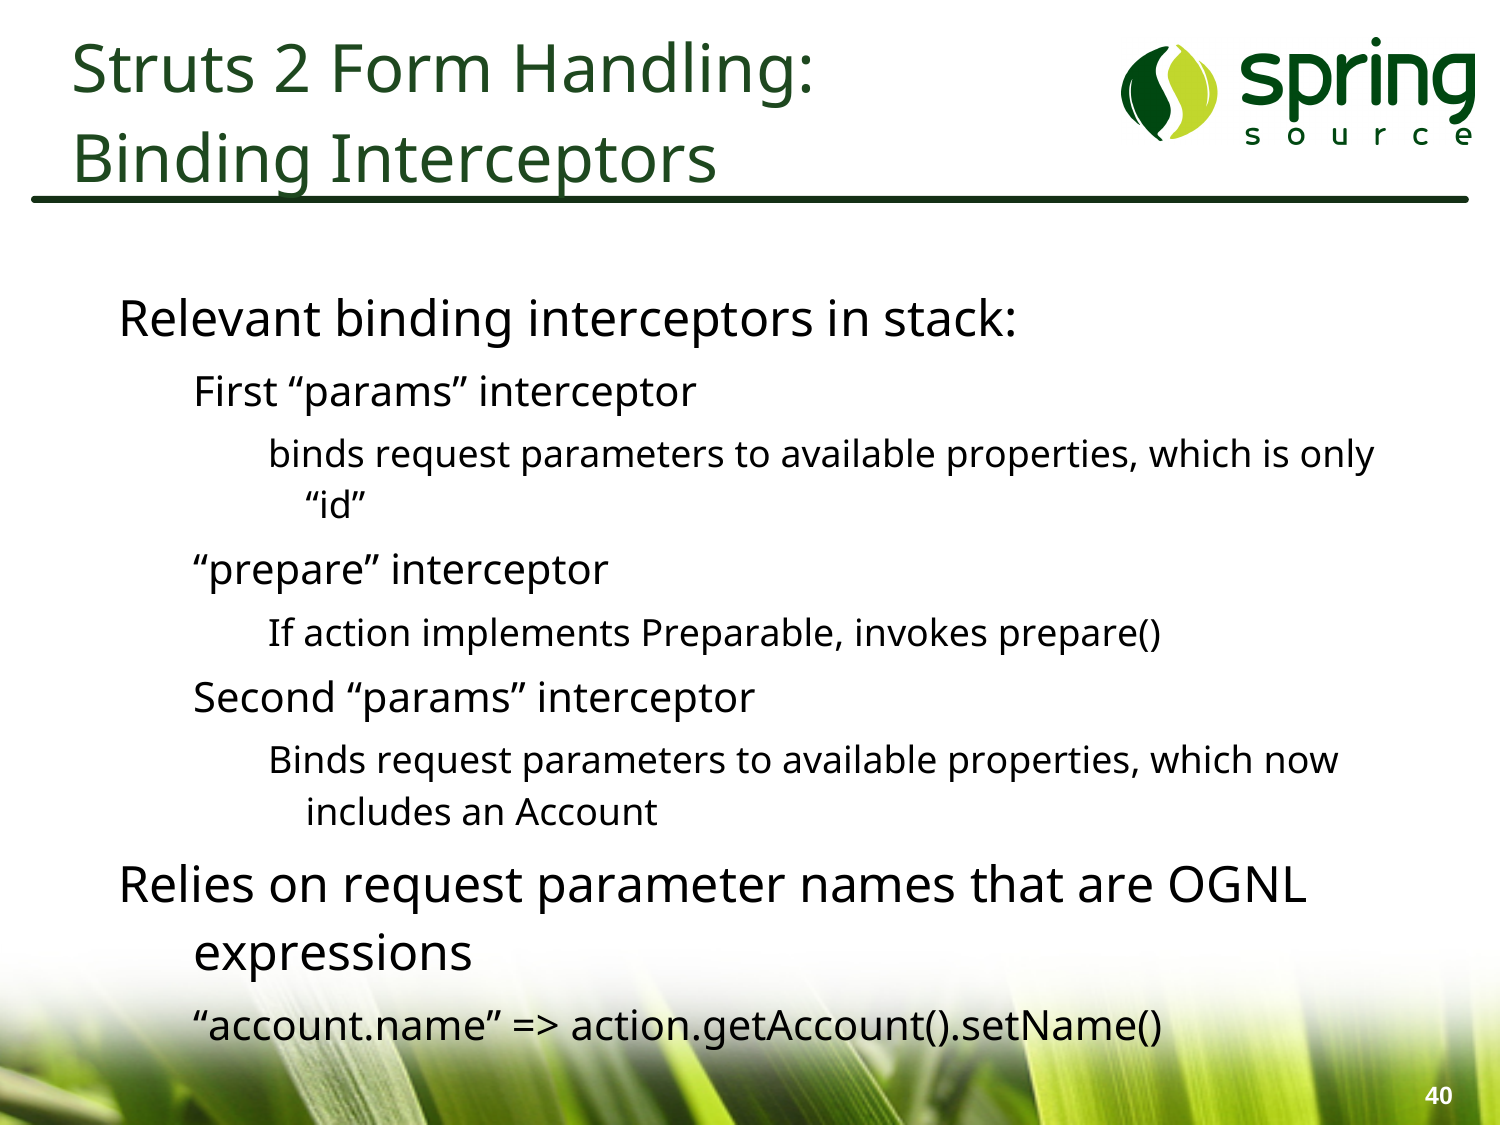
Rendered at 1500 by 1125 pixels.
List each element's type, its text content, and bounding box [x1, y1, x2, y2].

picture [1121, 37, 1475, 145]
title Struts 2 Form Handling: Binding Interceptors [56, 13, 1089, 191]
picture [0, 944, 1500, 1125]
list Relevant binding interceptors in stack: First “params” interceptor binds request parameters to available properties, which is only “id” “prepare” interceptor If action implements Preparable, invokes prepare() Second “params” interceptor Binds request parameters to available properties, which now includes an Account Relies on request parameter names that are OGNL expressions “account.name” => action.getAccount().setName() [103, 275, 1394, 985]
